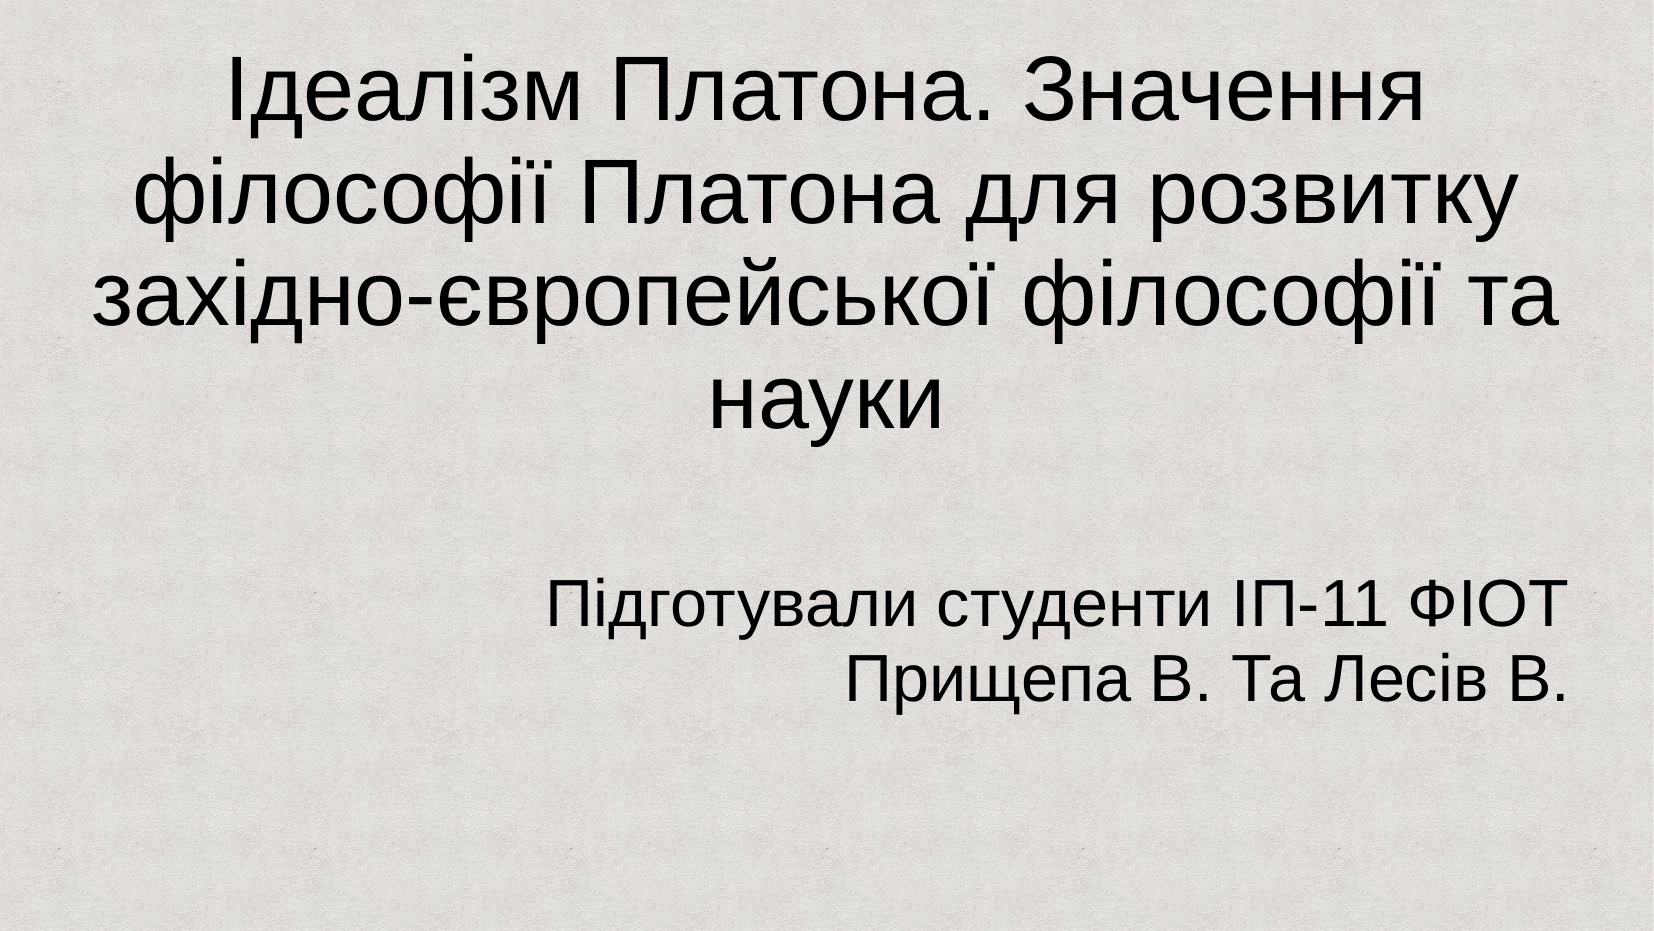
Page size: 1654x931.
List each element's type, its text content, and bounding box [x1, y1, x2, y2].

title Ідеалізм Платона. Значення філософії Платона для розвитку західно-європейської філософії та науки [82, 37, 1571, 448]
picture [0, 0, 1654, 931]
subtitle Підготували студенти ІП-11 ФІОТ Прищепа В. Та Лесів В. [82, 525, 1571, 758]
